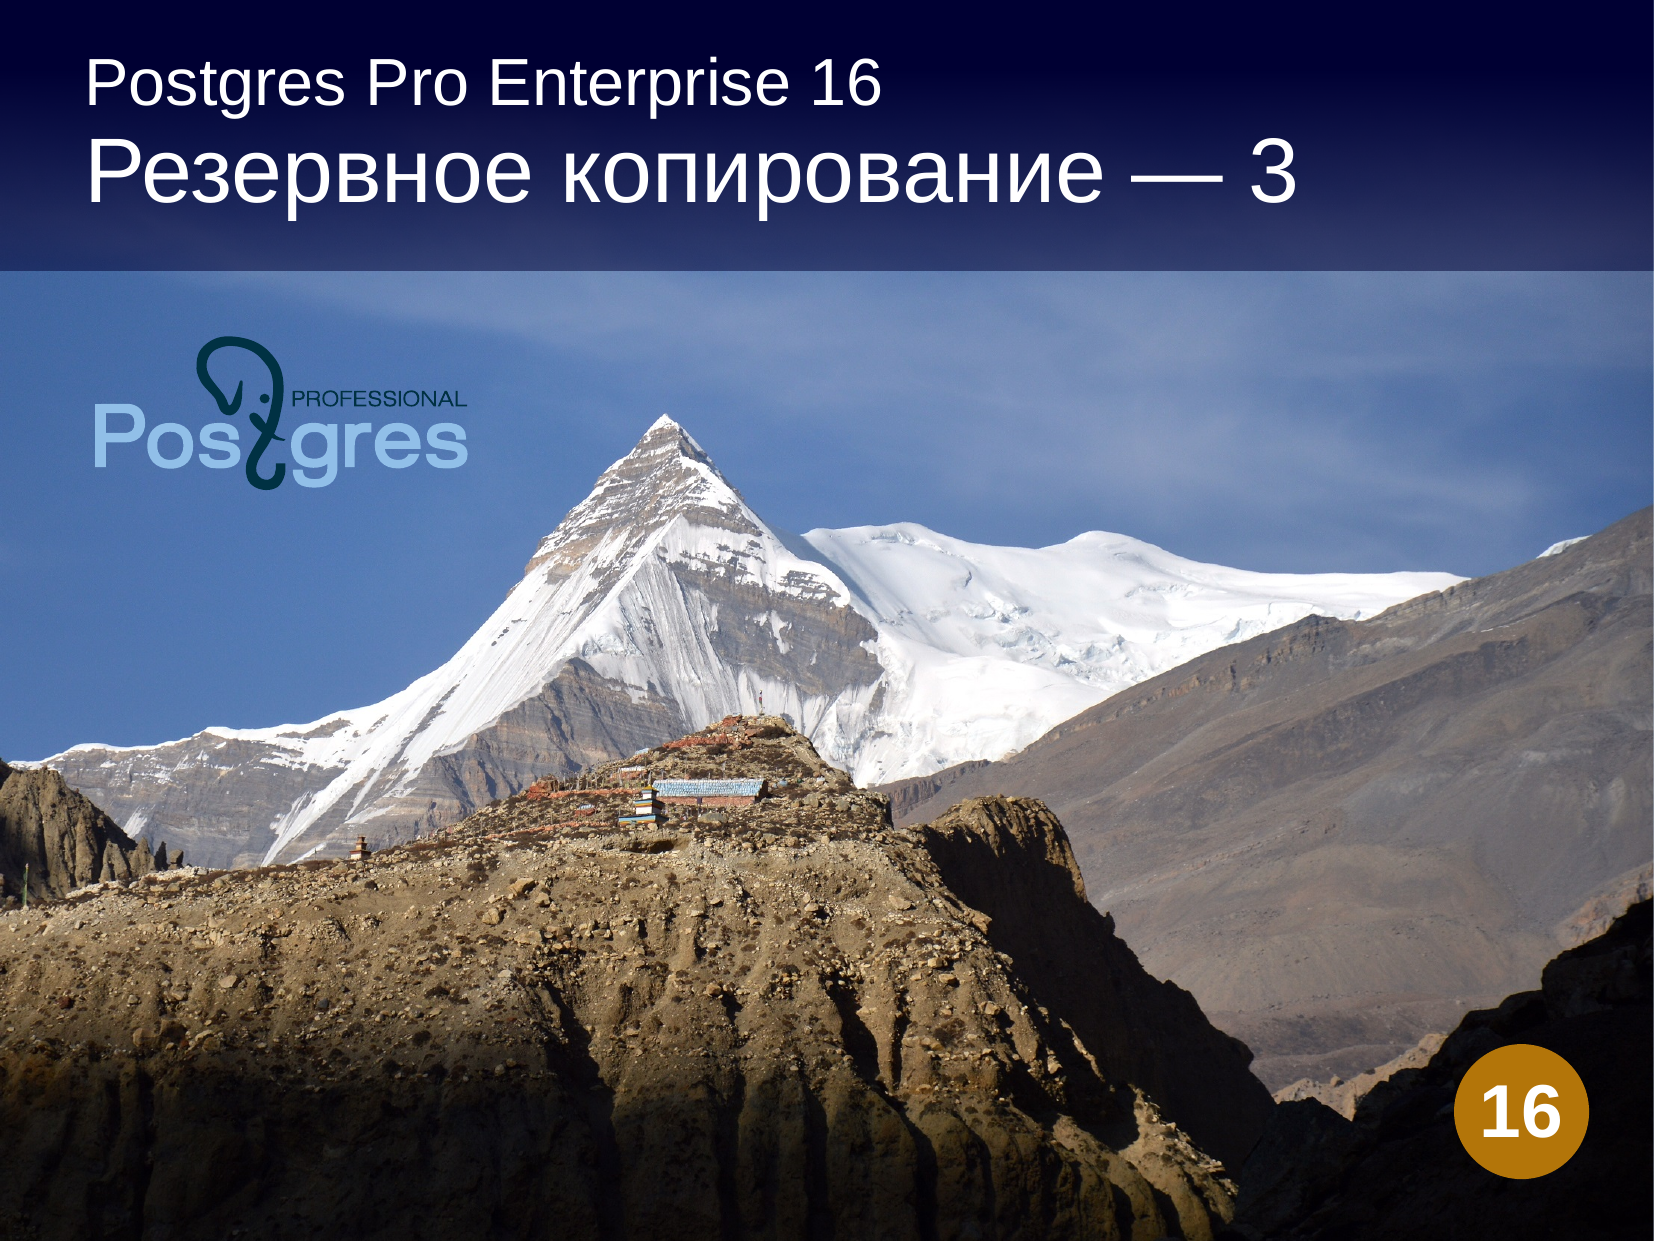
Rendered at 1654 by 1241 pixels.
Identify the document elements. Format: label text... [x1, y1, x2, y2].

title Postgres Pro Enterprise 16 Резервное копирование — 3 [84, 44, 1636, 251]
text_box 16 [1454, 1044, 1590, 1180]
picture [0, 271, 1654, 1241]
